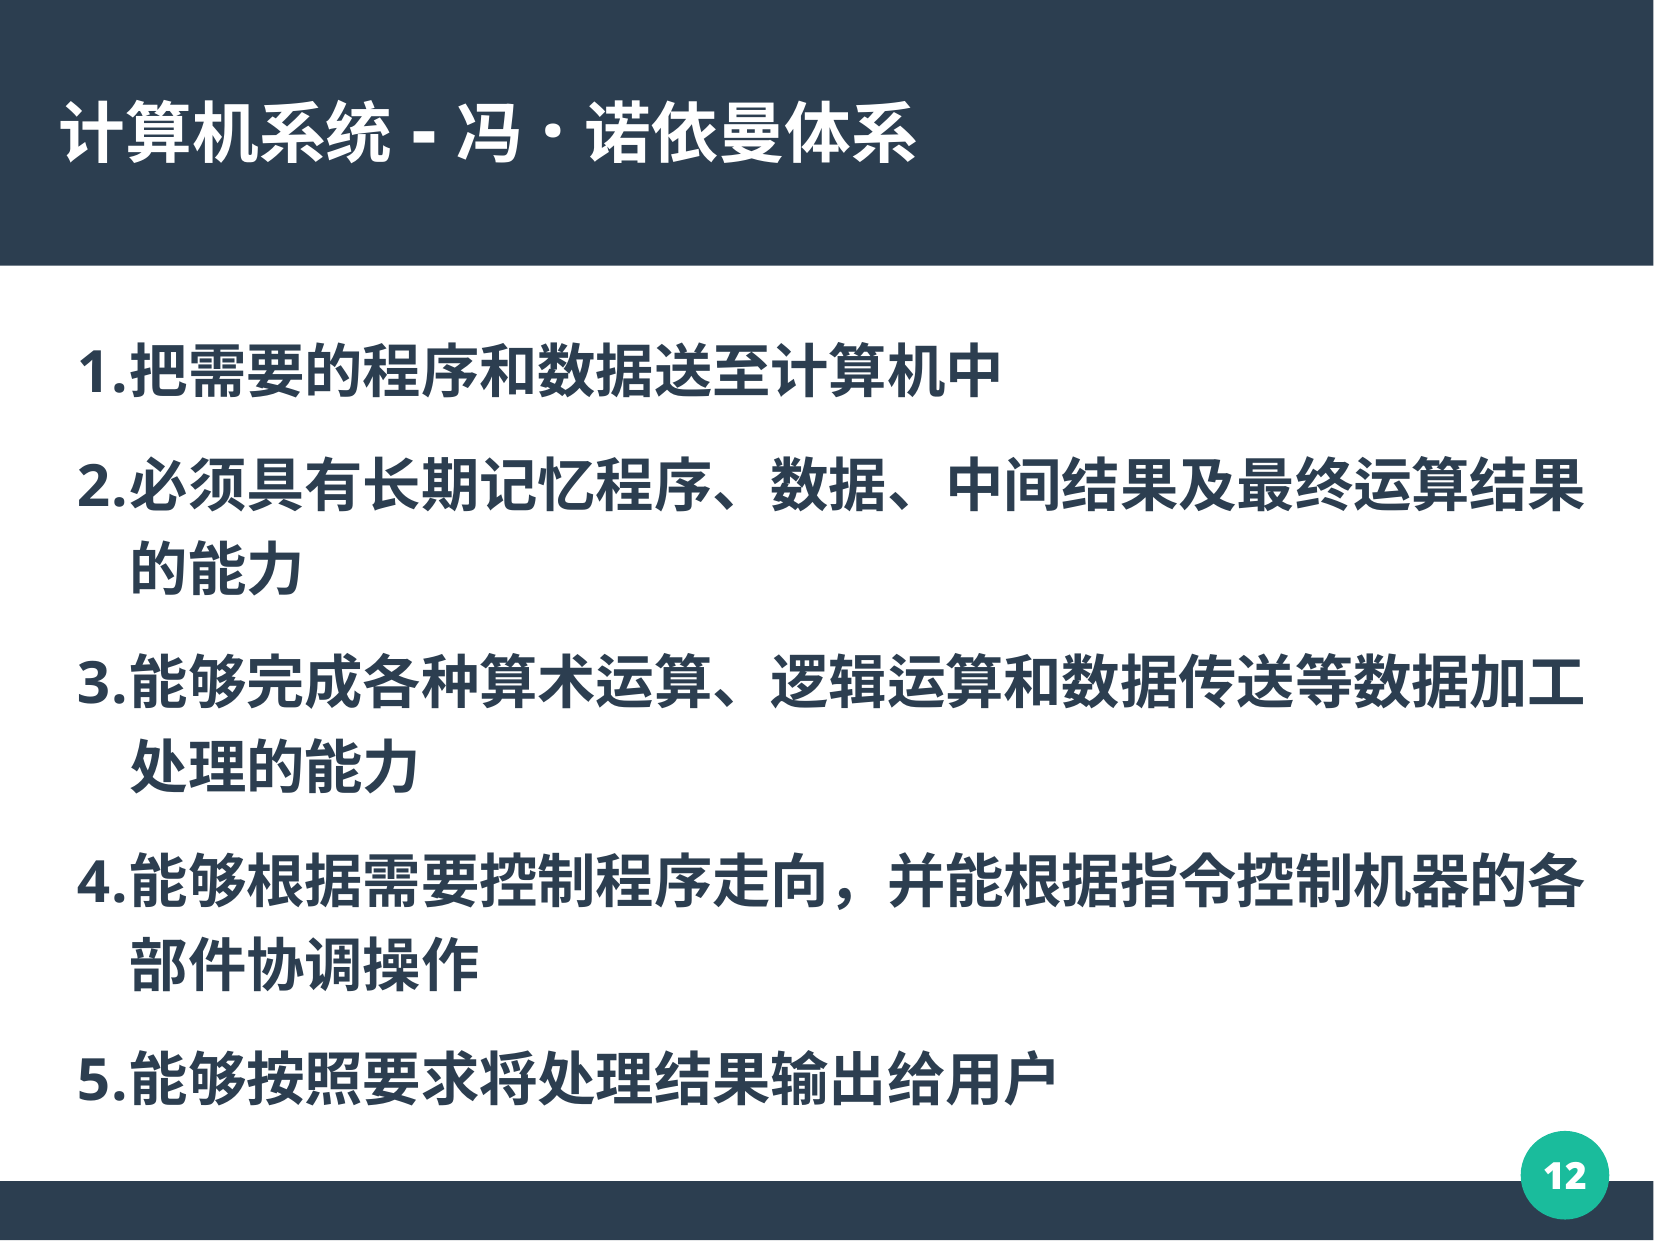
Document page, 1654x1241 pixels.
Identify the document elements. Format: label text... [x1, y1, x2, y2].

list 把需要的程序和数据送至计算机中 必须具有长期记忆程序、数据、中间结果及最终运算结果的能力 能够完成各种算术运算、逻辑运算和数据传送等数据加工处理的能力 能够根据需要控制程序走向，并能根据指令控制机器的各部件协调操作 能够按照要求将处理结果输出给用户 [59, 324, 1595, 1152]
title 计算机系统-冯·诺依曼体系 [59, 49, 1595, 207]
